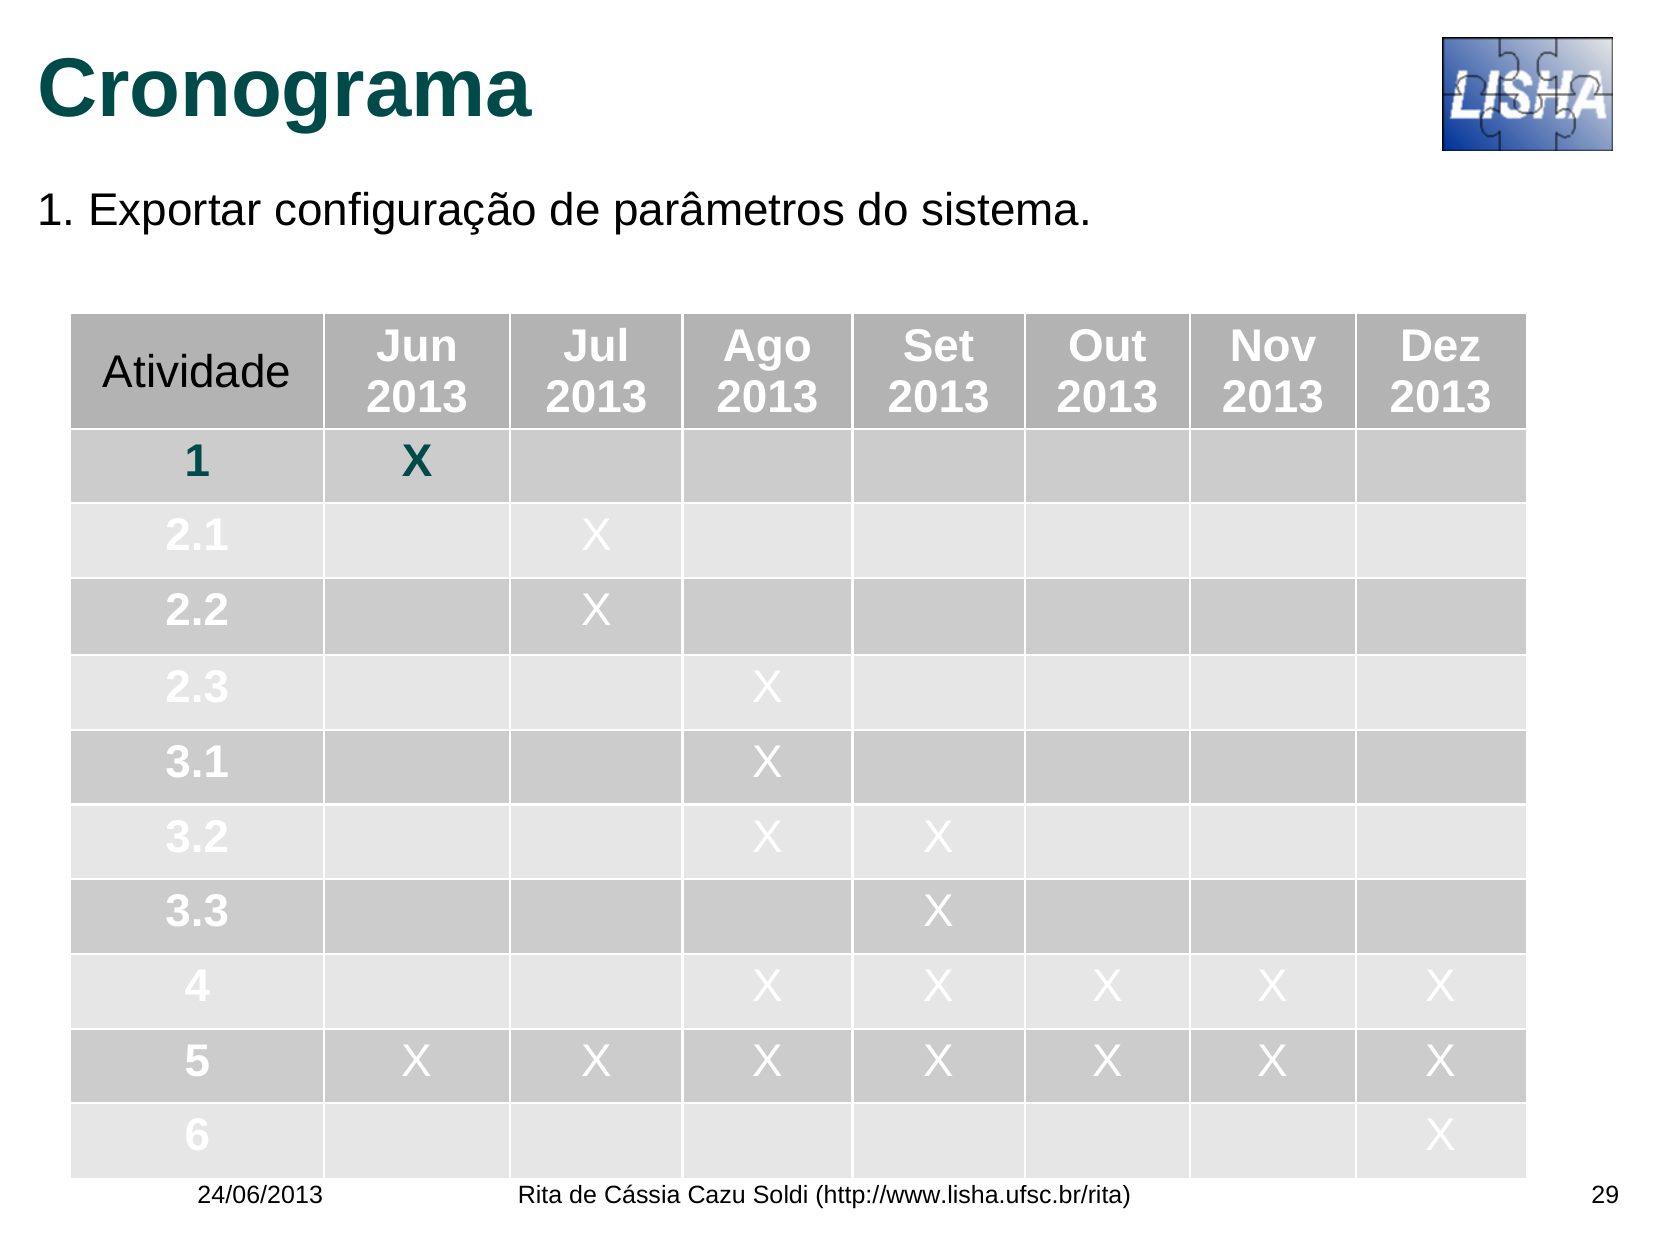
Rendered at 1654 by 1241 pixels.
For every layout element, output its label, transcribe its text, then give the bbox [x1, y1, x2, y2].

table_cell [684, 880, 851, 953]
table_cell X [325, 1030, 509, 1102]
table_cell [854, 656, 1024, 729]
table_cell [1357, 731, 1526, 803]
table_cell [1191, 880, 1355, 953]
table_cell [1191, 806, 1355, 878]
table_cell [511, 656, 681, 729]
table_header Dez 2013 [1357, 314, 1526, 428]
table_cell X [325, 430, 509, 502]
table_cell 3.3 [71, 880, 323, 953]
table_cell [1191, 656, 1355, 729]
table_cell X [684, 806, 851, 878]
table_cell [1357, 806, 1526, 878]
table_cell [684, 579, 851, 654]
table_cell [1357, 504, 1526, 577]
table_cell X [854, 1030, 1024, 1102]
table_cell [511, 806, 681, 878]
table_cell X [684, 1030, 851, 1102]
table_cell [325, 579, 509, 654]
table_header Set 2013 [854, 314, 1024, 428]
table_cell [325, 731, 509, 803]
table_cell 5 [71, 1030, 323, 1102]
table_cell [1026, 579, 1189, 654]
table_cell X [1026, 955, 1189, 1028]
table_cell X [511, 579, 681, 654]
table_cell 3.1 [71, 731, 323, 803]
table_cell [1026, 1104, 1189, 1178]
table_cell X [511, 1030, 681, 1102]
table_cell [511, 1104, 681, 1178]
table_cell X [1026, 1030, 1189, 1102]
table_cell [1191, 579, 1355, 654]
table_cell [854, 1104, 1024, 1178]
table_cell X [684, 656, 851, 729]
table_cell [1026, 504, 1189, 577]
table_cell [1357, 430, 1526, 502]
table_cell [1026, 430, 1189, 502]
table_cell [684, 1104, 851, 1178]
table_cell [511, 880, 681, 953]
table_cell [1026, 806, 1189, 878]
table_cell 6 [71, 1104, 323, 1178]
table_cell [325, 656, 509, 729]
table_cell X [1357, 955, 1526, 1028]
table_cell X [1191, 1030, 1355, 1102]
table_cell [684, 430, 851, 502]
table_cell X [1357, 1104, 1526, 1178]
table_cell [511, 731, 681, 803]
table_header Out 2013 [1026, 314, 1189, 428]
table_cell [1191, 1104, 1355, 1178]
table_cell [684, 504, 851, 577]
table_header Atividade [71, 314, 323, 428]
table_cell [511, 955, 681, 1028]
table_cell [1191, 504, 1355, 577]
table_header Ago 2013 [684, 314, 851, 428]
table_cell [511, 430, 681, 502]
table_cell X [684, 955, 851, 1028]
table_cell 2.1 [71, 504, 323, 577]
table_cell [325, 955, 509, 1028]
table_header Jun 2013 [325, 314, 509, 428]
table_cell [854, 504, 1024, 577]
table_cell [1026, 731, 1189, 803]
table_cell [854, 430, 1024, 502]
table_cell [1357, 880, 1526, 953]
table_cell [854, 731, 1024, 803]
table_cell [1357, 579, 1526, 654]
table_cell [1191, 430, 1355, 502]
table_cell X [684, 731, 851, 803]
table_cell 4 [71, 955, 323, 1028]
table_cell [1026, 656, 1189, 729]
title Cronograma [37, 37, 1426, 151]
table_cell 2.2 [71, 579, 323, 654]
picture [1442, 37, 1613, 151]
table_cell [854, 579, 1024, 654]
table_cell X [1191, 955, 1355, 1028]
table_cell X [854, 880, 1024, 953]
list 1. Exportar configuração de parâmetros do sistema. [37, 183, 1613, 296]
table_cell X [854, 806, 1024, 878]
table_cell X [854, 955, 1024, 1028]
table_cell [1357, 656, 1526, 729]
table_header Nov 2013 [1191, 314, 1355, 428]
table_cell 1 [71, 430, 323, 502]
table_cell [325, 504, 509, 577]
table_cell [1026, 880, 1189, 953]
table_cell X [511, 504, 681, 577]
table_cell [1191, 731, 1355, 803]
table_cell X [1357, 1030, 1526, 1102]
table_cell [325, 806, 509, 878]
table_header Jul 2013 [511, 314, 681, 428]
table_cell 2.3 [71, 656, 323, 729]
table_cell [325, 880, 509, 953]
table_cell [325, 1104, 509, 1178]
table_cell 3.2 [71, 806, 323, 878]
